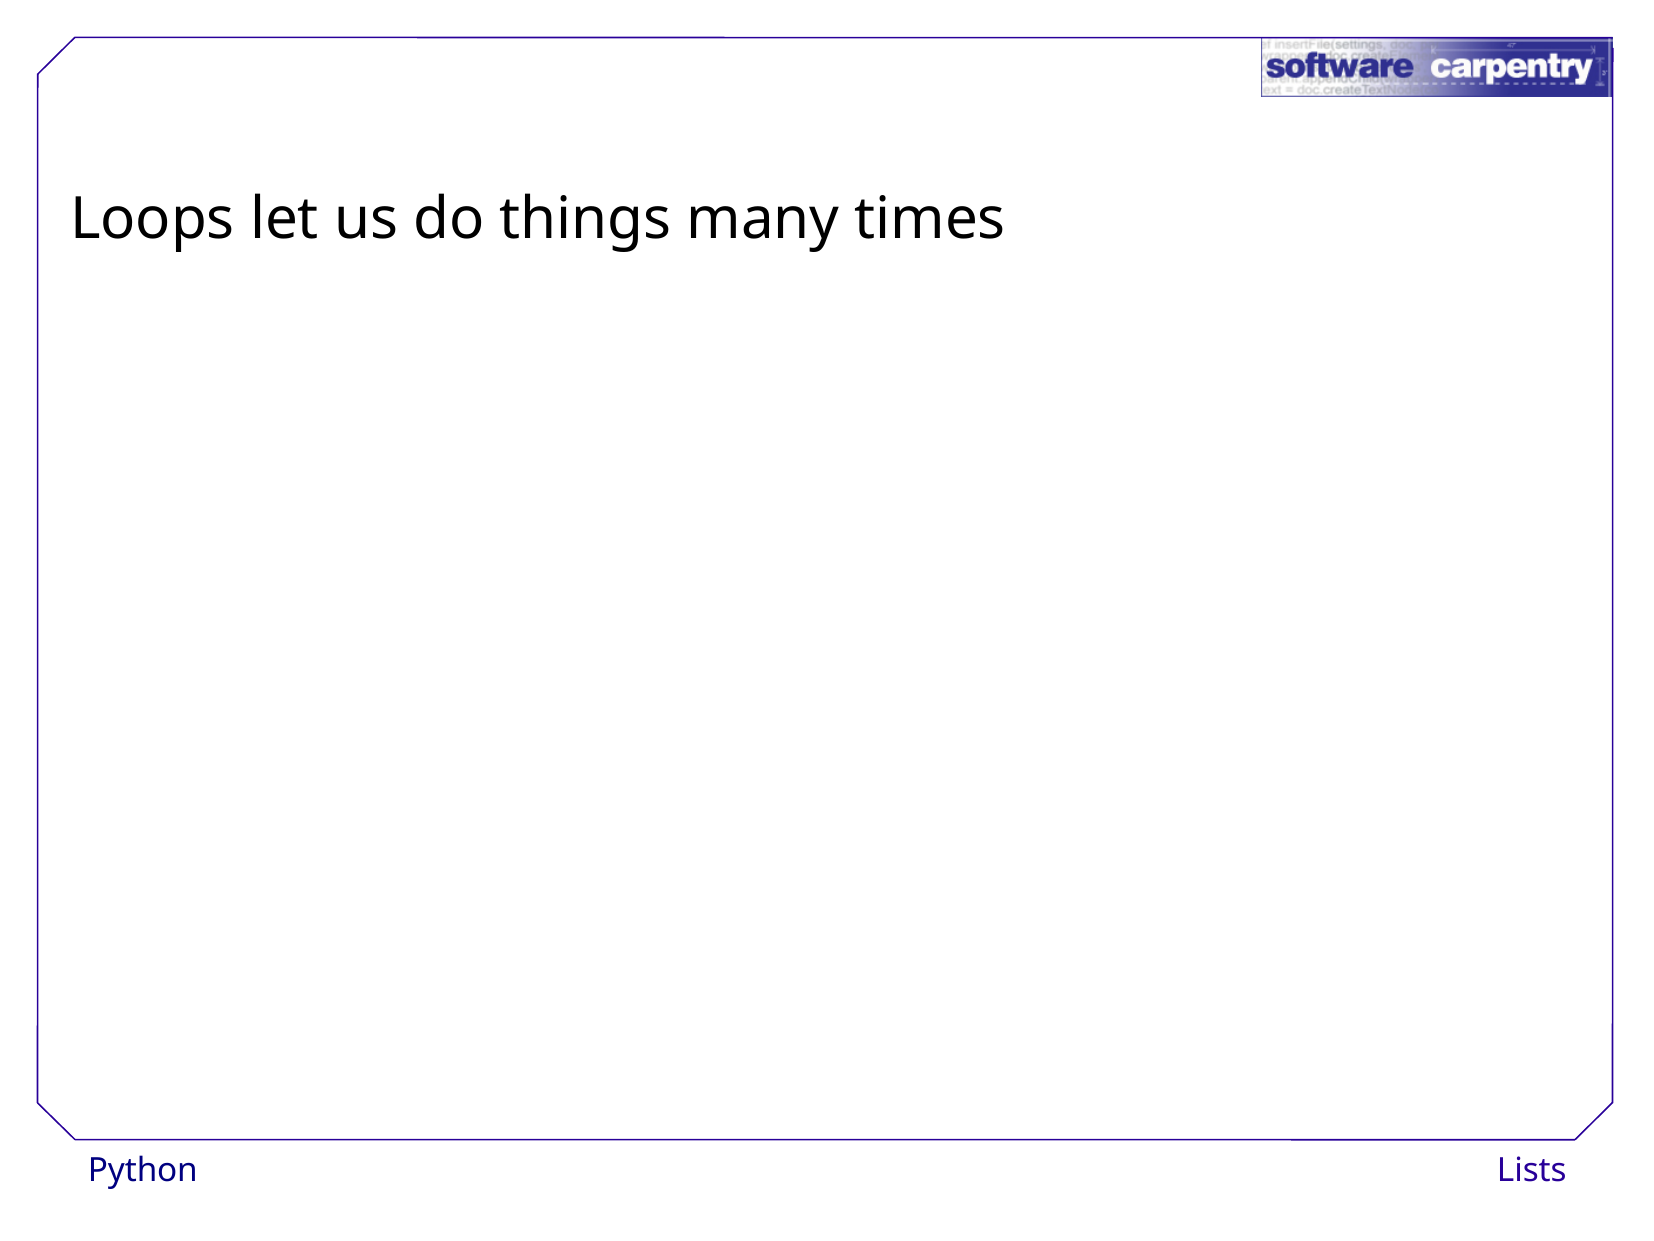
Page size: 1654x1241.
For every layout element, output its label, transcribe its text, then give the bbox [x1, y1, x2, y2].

text_box Loops let us do things many times [55, 138, 1172, 259]
picture [1261, 39, 1613, 97]
